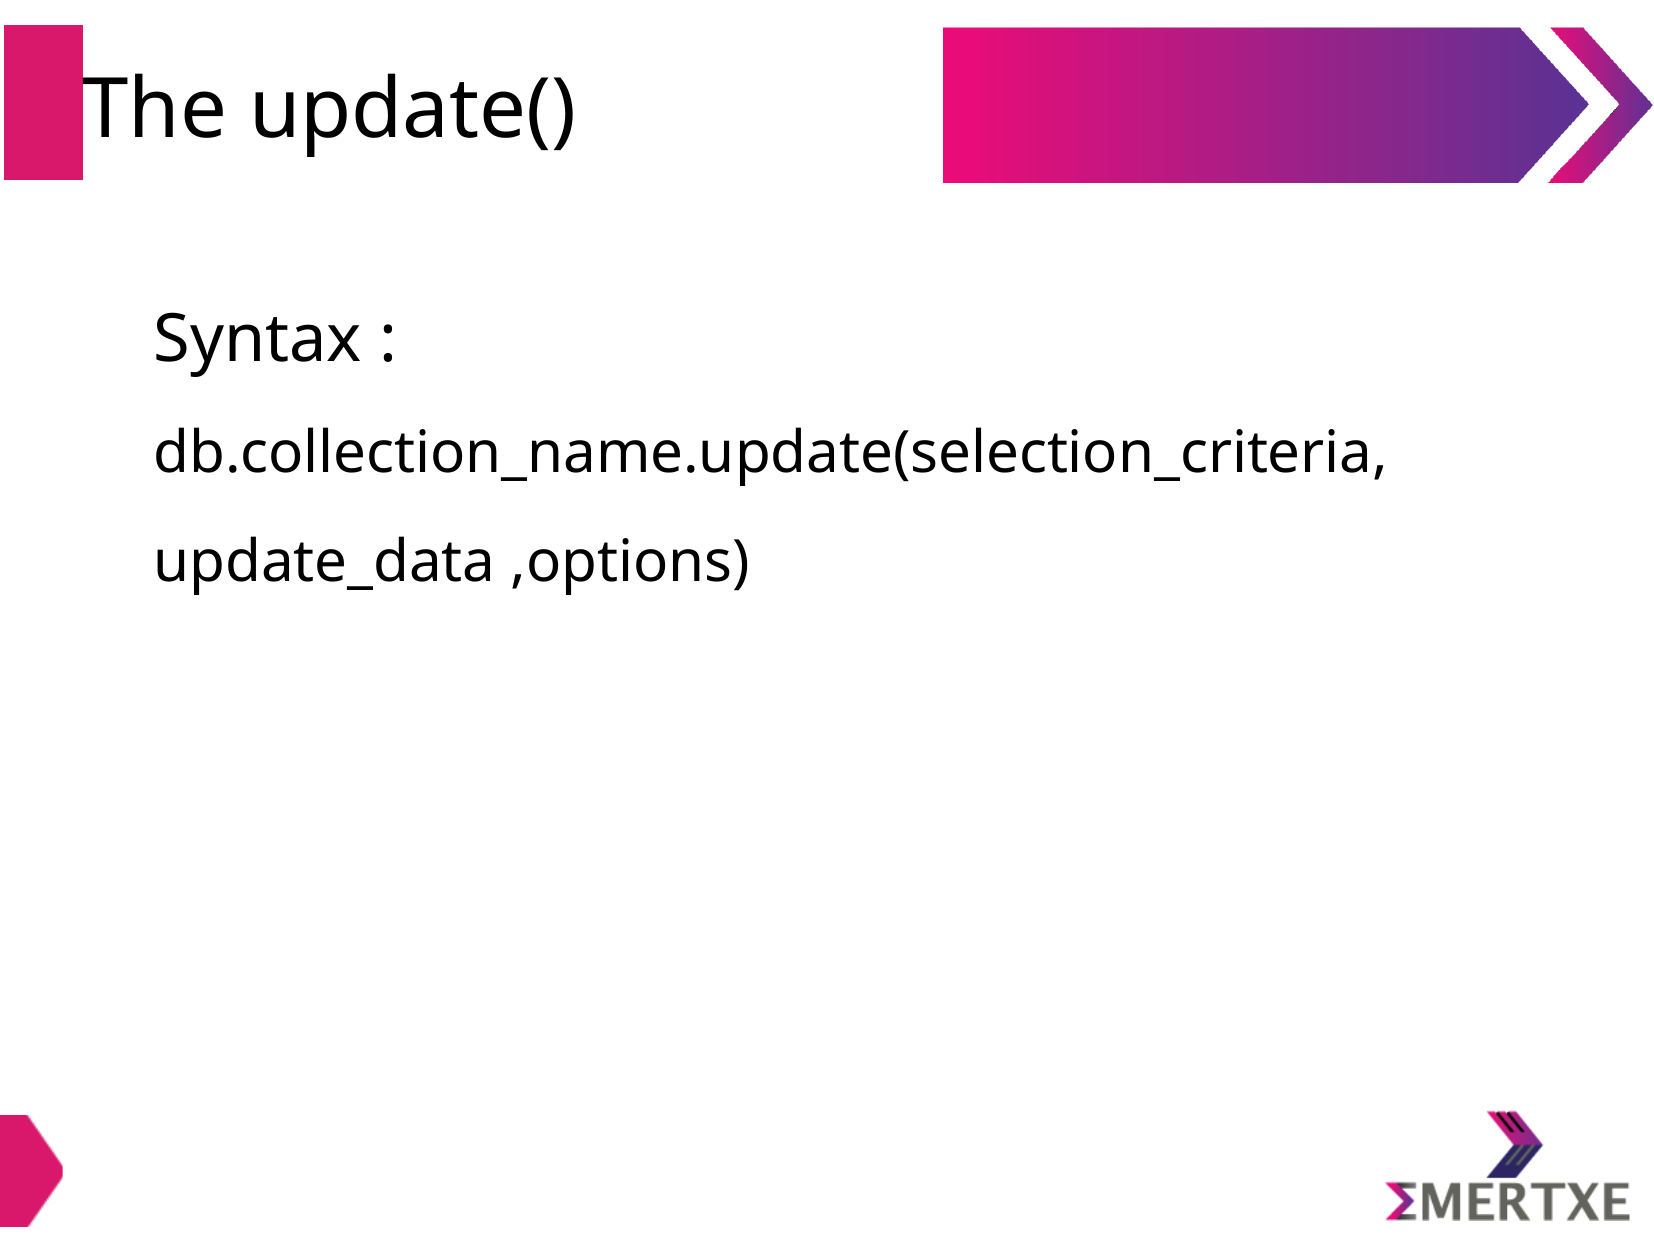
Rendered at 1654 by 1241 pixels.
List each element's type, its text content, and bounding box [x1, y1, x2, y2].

list Syntax : db.collection_name.update(selection_criteria, update_data ,options) [82, 290, 1571, 1010]
title The update() [82, 2, 1571, 210]
picture [1571, 27, 1653, 183]
picture [1385, 1107, 1631, 1221]
